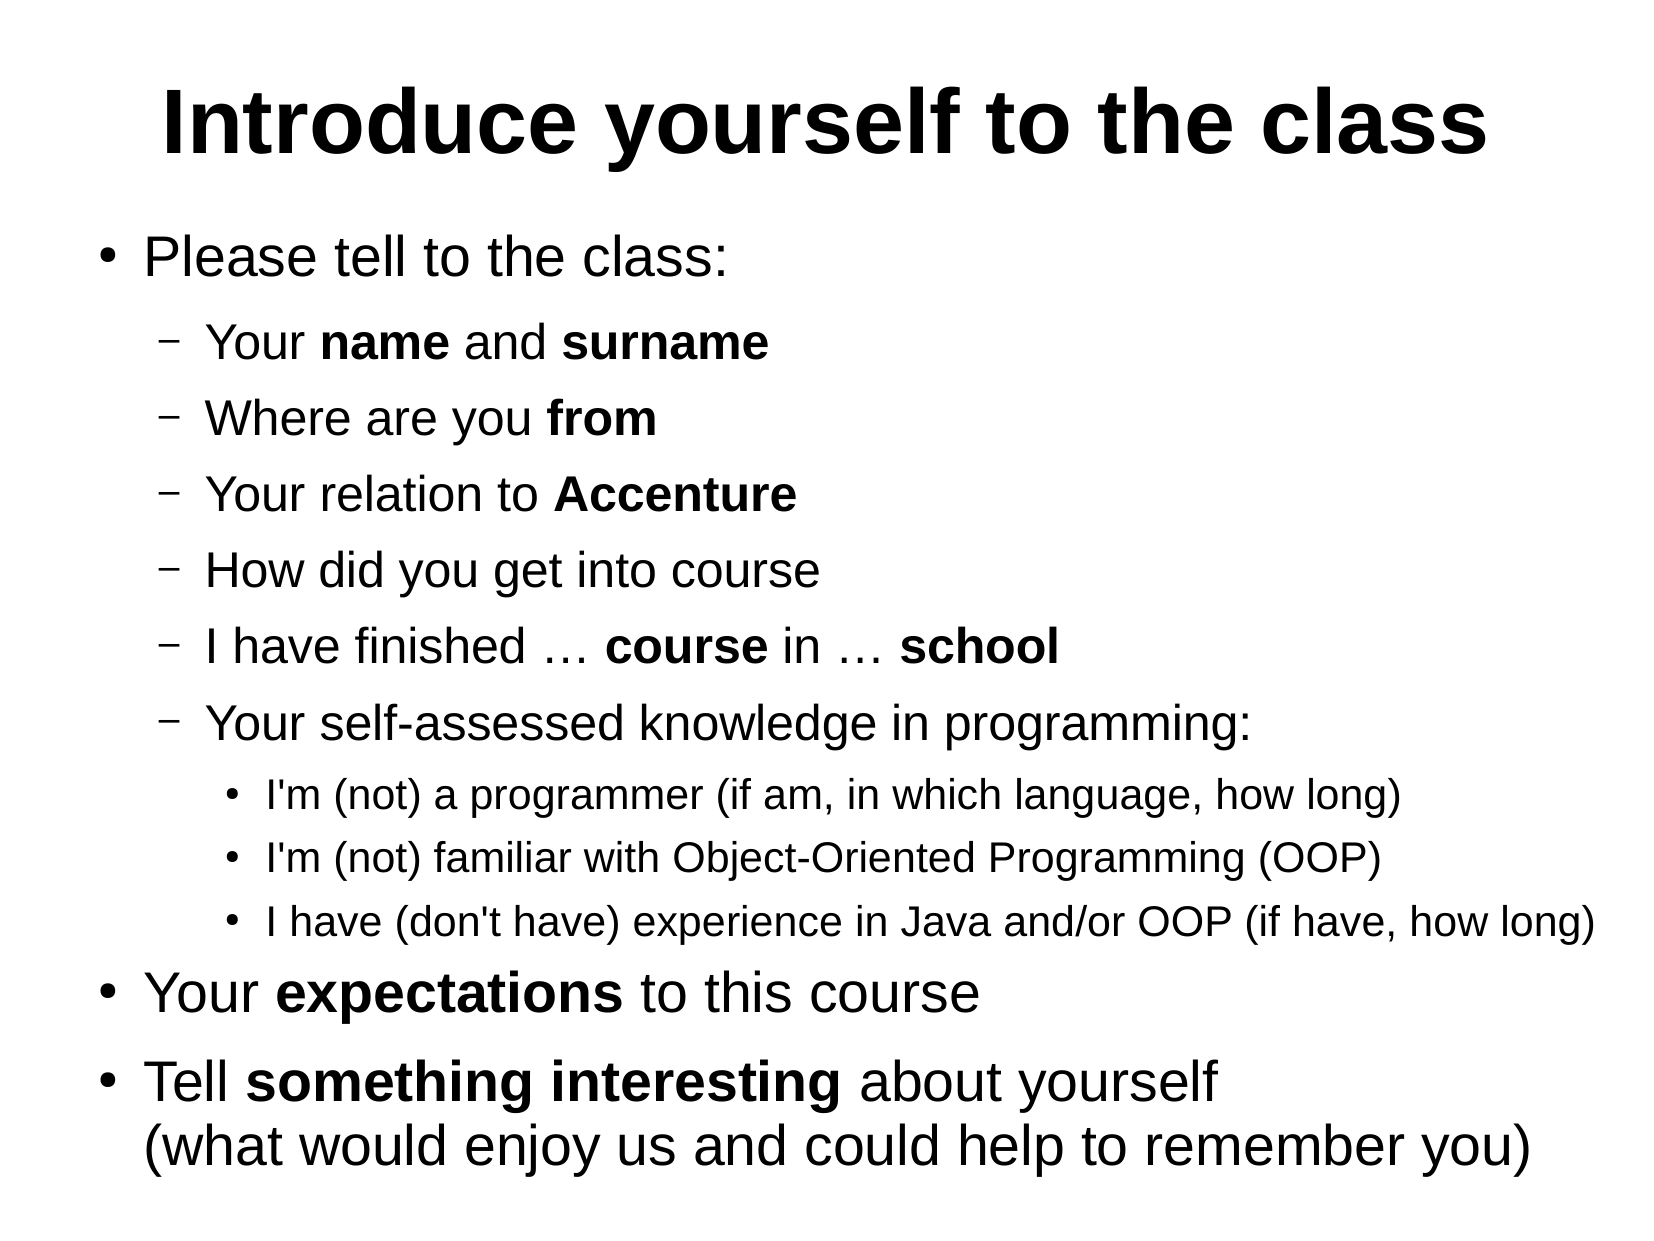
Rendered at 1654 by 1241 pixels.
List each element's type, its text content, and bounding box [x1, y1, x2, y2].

list Please tell to the class: Your name and surname Where are you from Your relation to Accenture How did you get into course I have finished … course in … school Your self-assessed knowledge in programming: I'm (not) a programmer (if am, in which language, how long) I'm (not) familiar with Object-Oriented Programming (OOP) I have (don't have) experience in Java and/or OOP (if have, how long) Your expectations to this course Tell something interesting about yourself (what would enjoy us and could help to remember you) [82, 225, 1606, 1186]
title Introduce yourself to the class [82, 49, 1571, 196]
